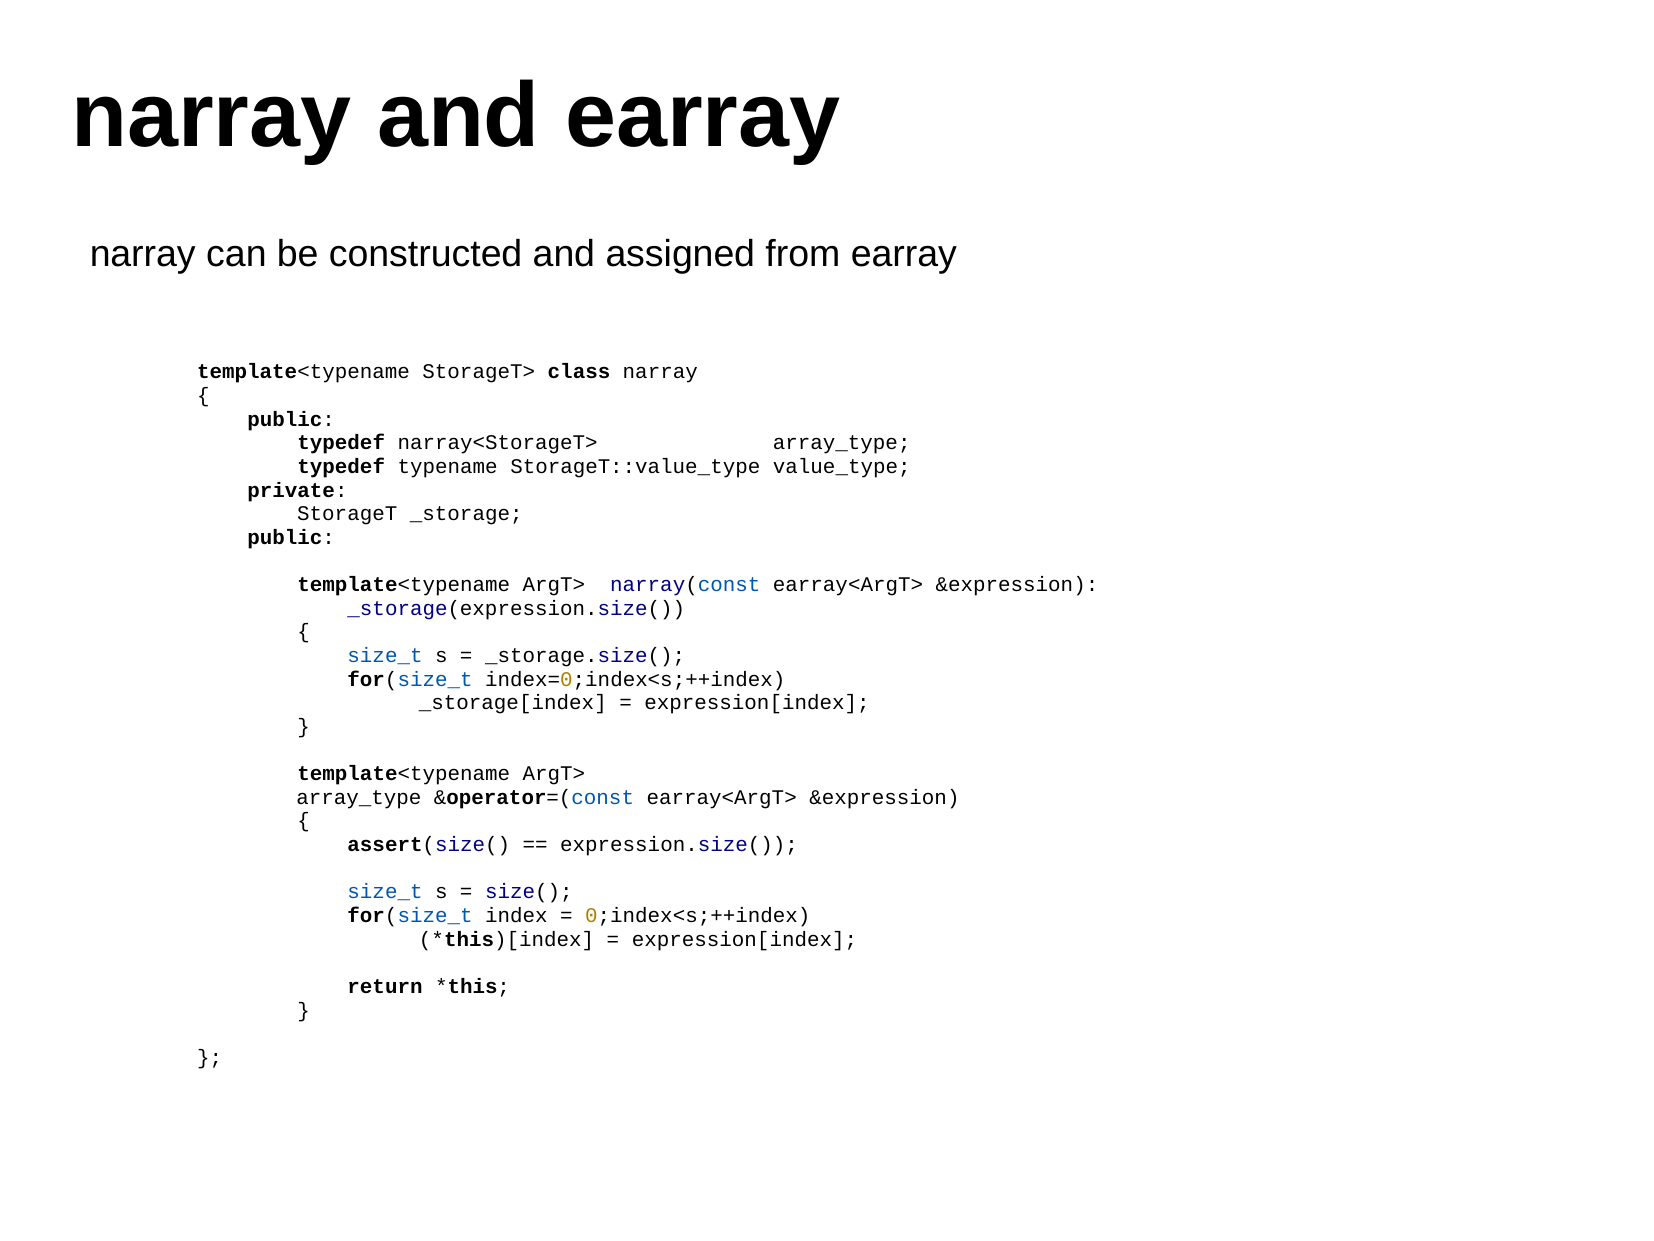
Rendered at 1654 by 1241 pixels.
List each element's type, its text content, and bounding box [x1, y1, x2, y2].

title narray and earray [71, 49, 1560, 181]
chart [77, 219, 1525, 1084]
